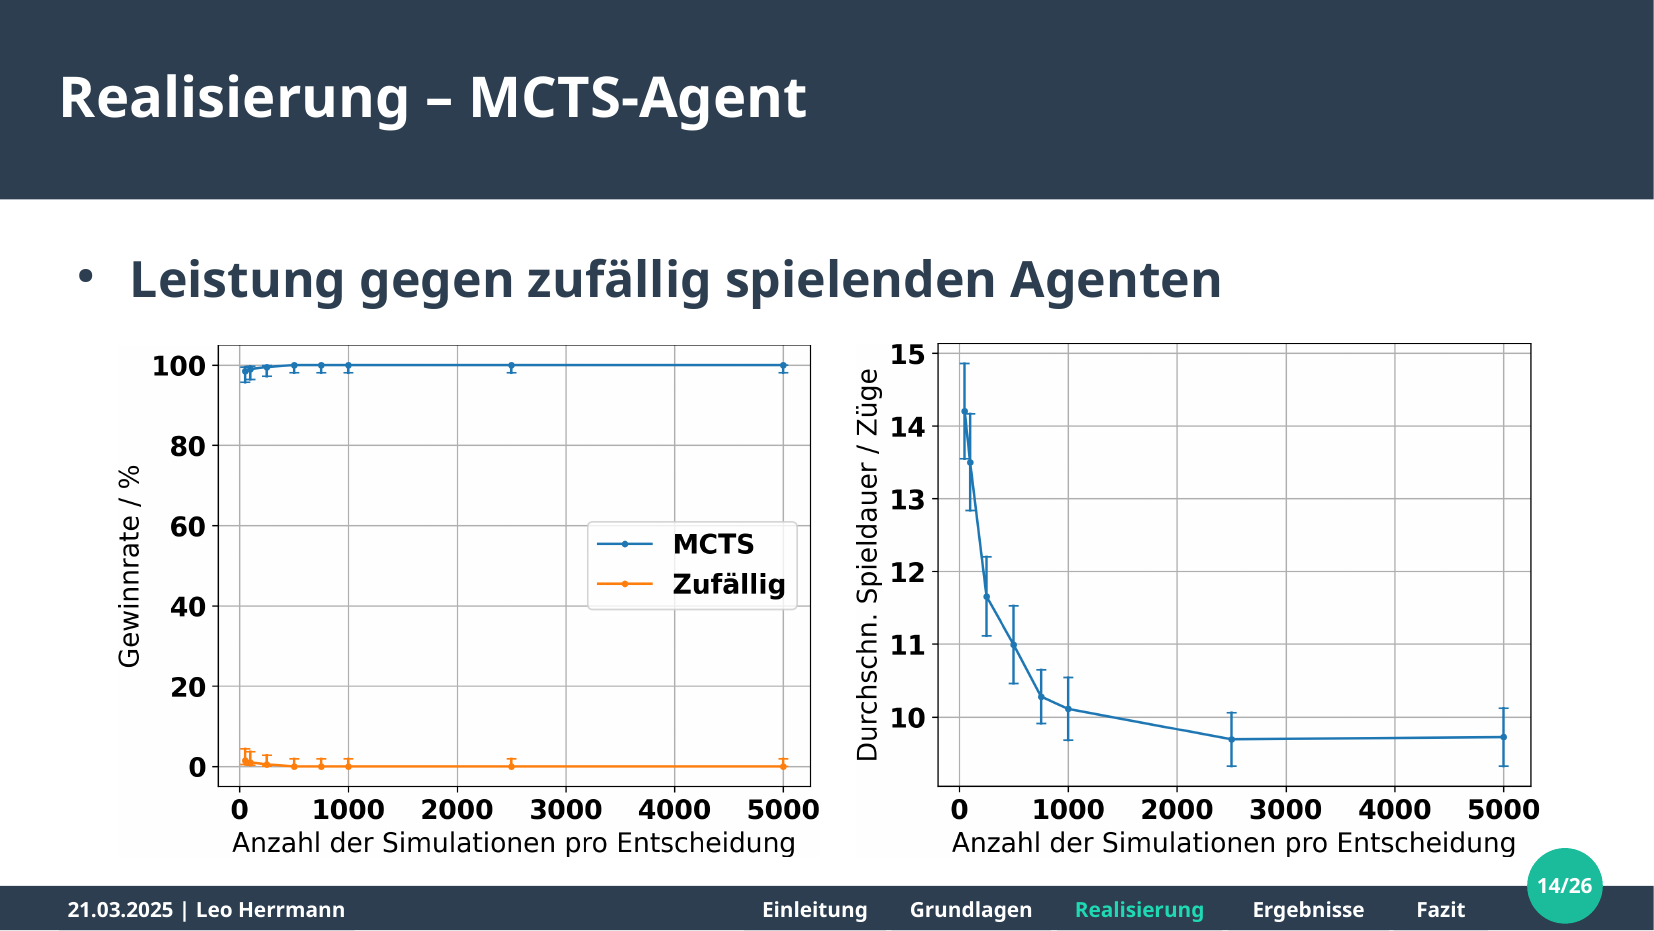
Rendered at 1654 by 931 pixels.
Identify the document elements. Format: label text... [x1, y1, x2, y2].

text_box Realisierung [1057, 888, 1223, 931]
text_box Einleitung [744, 888, 886, 931]
text_box Ergebnisse [1228, 888, 1389, 931]
text_box Grundlagen [891, 888, 1052, 931]
text_box Fazit [1393, 888, 1489, 931]
list Leistung gegen zufällig spielenden Agenten [59, 243, 1595, 325]
picture [856, 343, 1540, 857]
title Realisierung – MCTS-Agent [59, 37, 1595, 156]
picture [118, 345, 820, 857]
